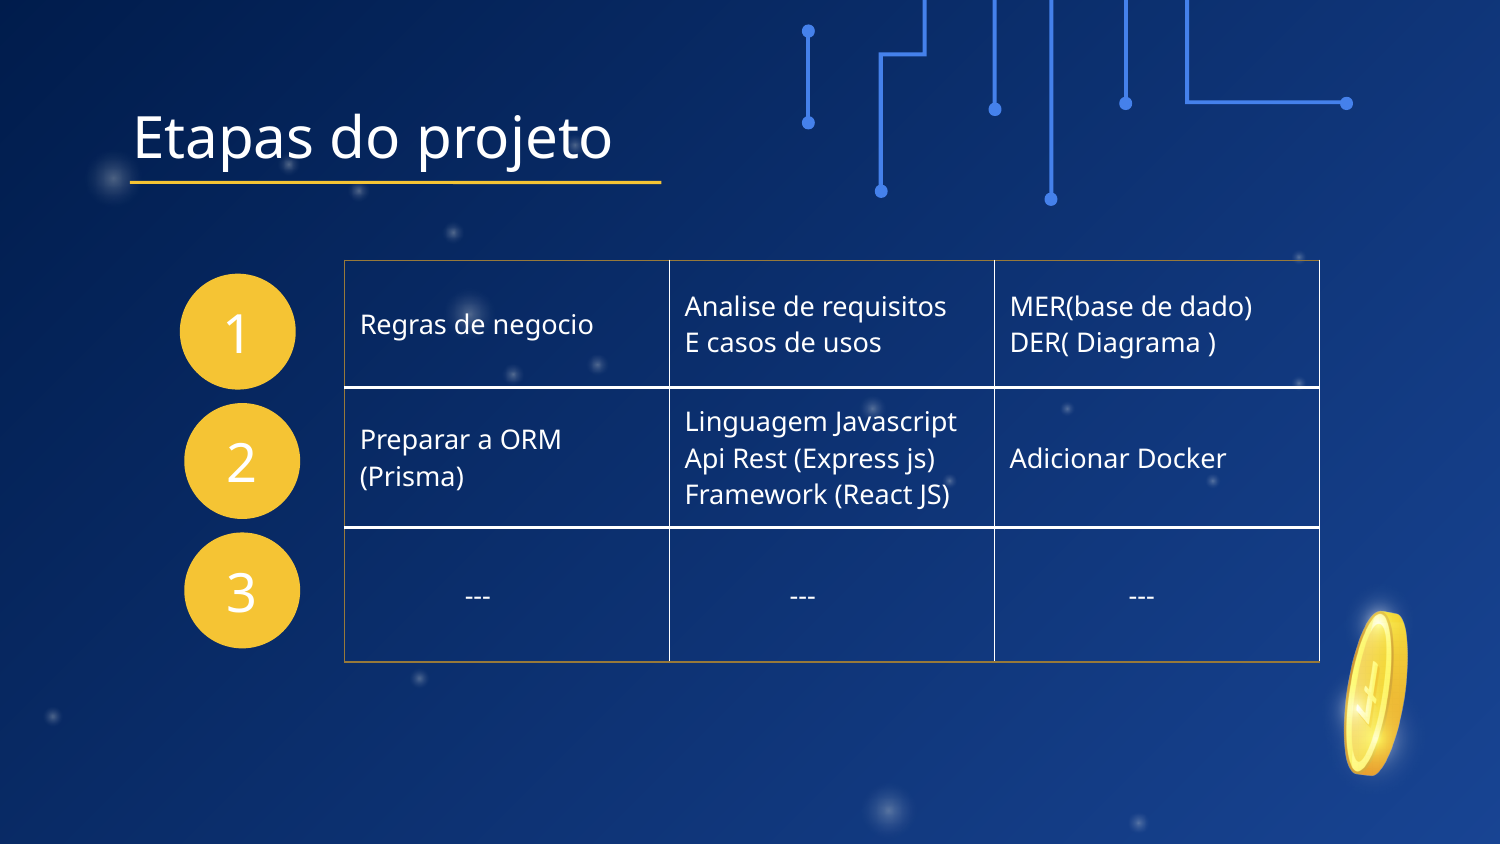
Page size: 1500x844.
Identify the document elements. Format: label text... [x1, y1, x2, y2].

text_box [185, 440, 189, 482]
title 1 [185, 286, 291, 378]
text_box [295, 568, 300, 613]
table_cell Linguagem Javascript Api Rest (Express js) Framework (React JS) [670, 389, 994, 526]
text_box [204, 378, 272, 389]
table_header Analise de requisitos E casos de usos [670, 261, 994, 386]
text_box [208, 533, 276, 544]
text_box [209, 637, 276, 648]
text_box [203, 274, 273, 286]
picture [1270, 533, 1468, 826]
table_cell --- [995, 529, 1319, 661]
table_cell --- [670, 529, 994, 661]
text_box [208, 403, 277, 415]
table_header Regras de negocio [345, 261, 669, 386]
title Etapas do projeto [116, 88, 1383, 183]
title 3 [189, 544, 295, 637]
table_cell Preparar a ORM (Prisma) [345, 389, 669, 526]
table_cell Adicionar Docker [995, 389, 1319, 526]
table_header MER(base de dado) DER( Diagrama ) [995, 261, 1319, 386]
title 2 [189, 415, 295, 507]
text_box [208, 507, 277, 519]
text_box [180, 309, 185, 354]
table_cell --- [345, 529, 669, 661]
text_box [291, 310, 295, 353]
text_box [185, 569, 189, 612]
text_box [295, 439, 300, 483]
